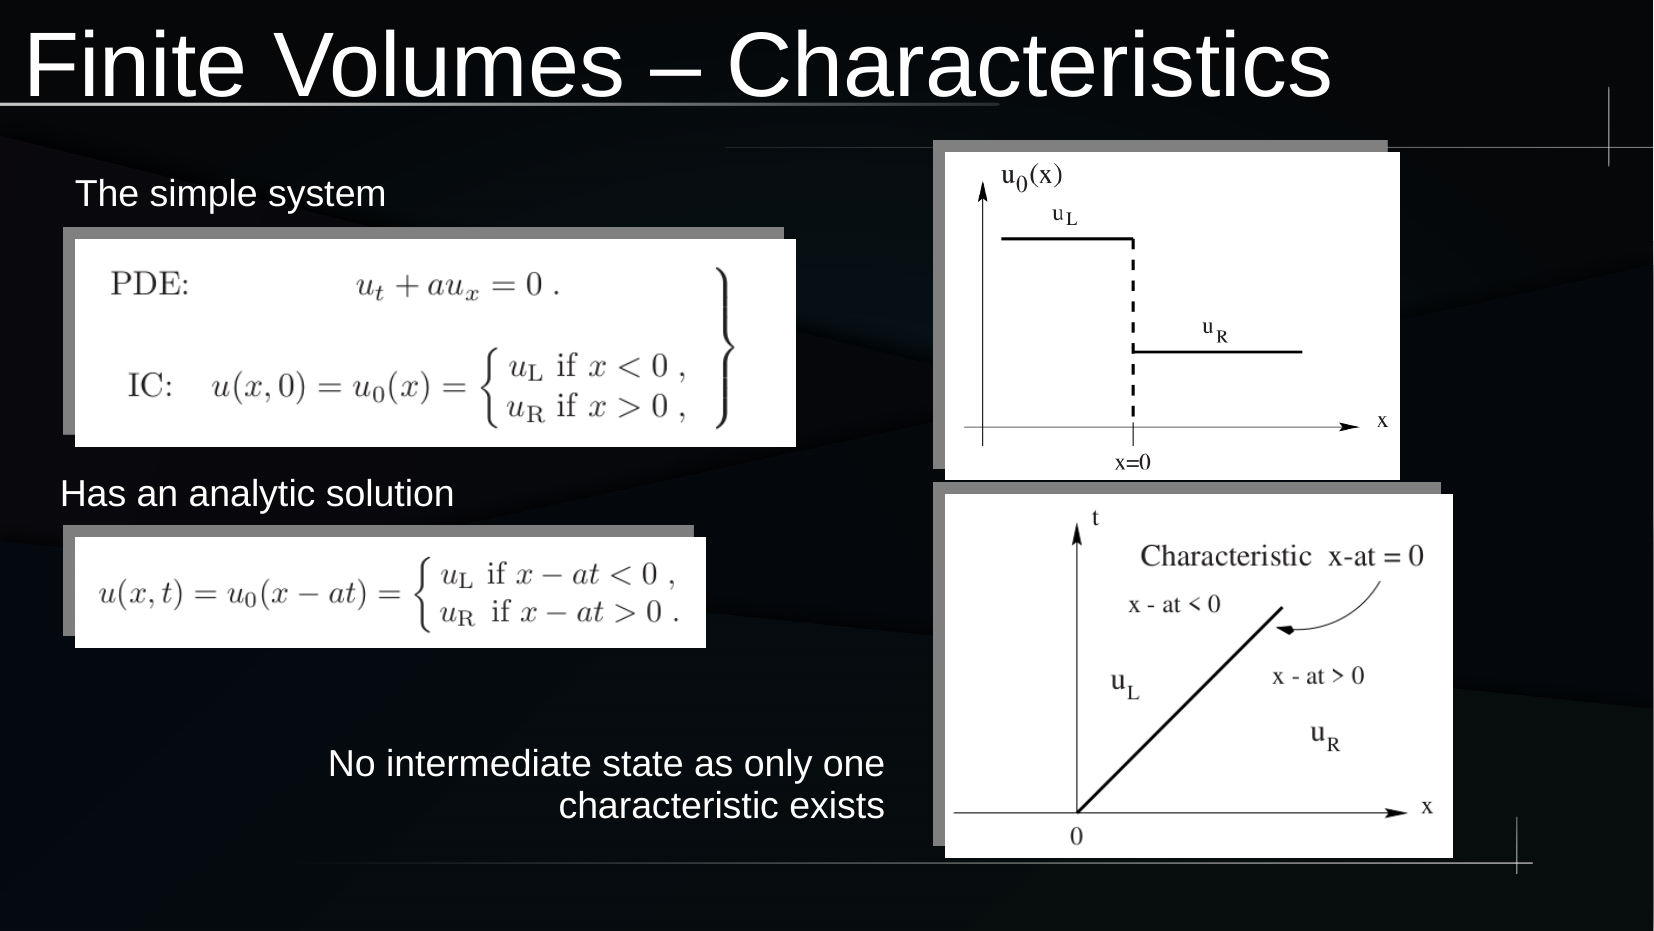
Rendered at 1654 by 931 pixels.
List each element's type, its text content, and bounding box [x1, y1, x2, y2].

text_box The simple system [60, 165, 661, 222]
title Finite Volumes – Characteristics [23, 11, 1589, 119]
text_box Has an analytic solution [45, 465, 631, 564]
picture [0, 0, 1654, 931]
text_box No intermediate state as only one characteristic exists [300, 735, 901, 834]
